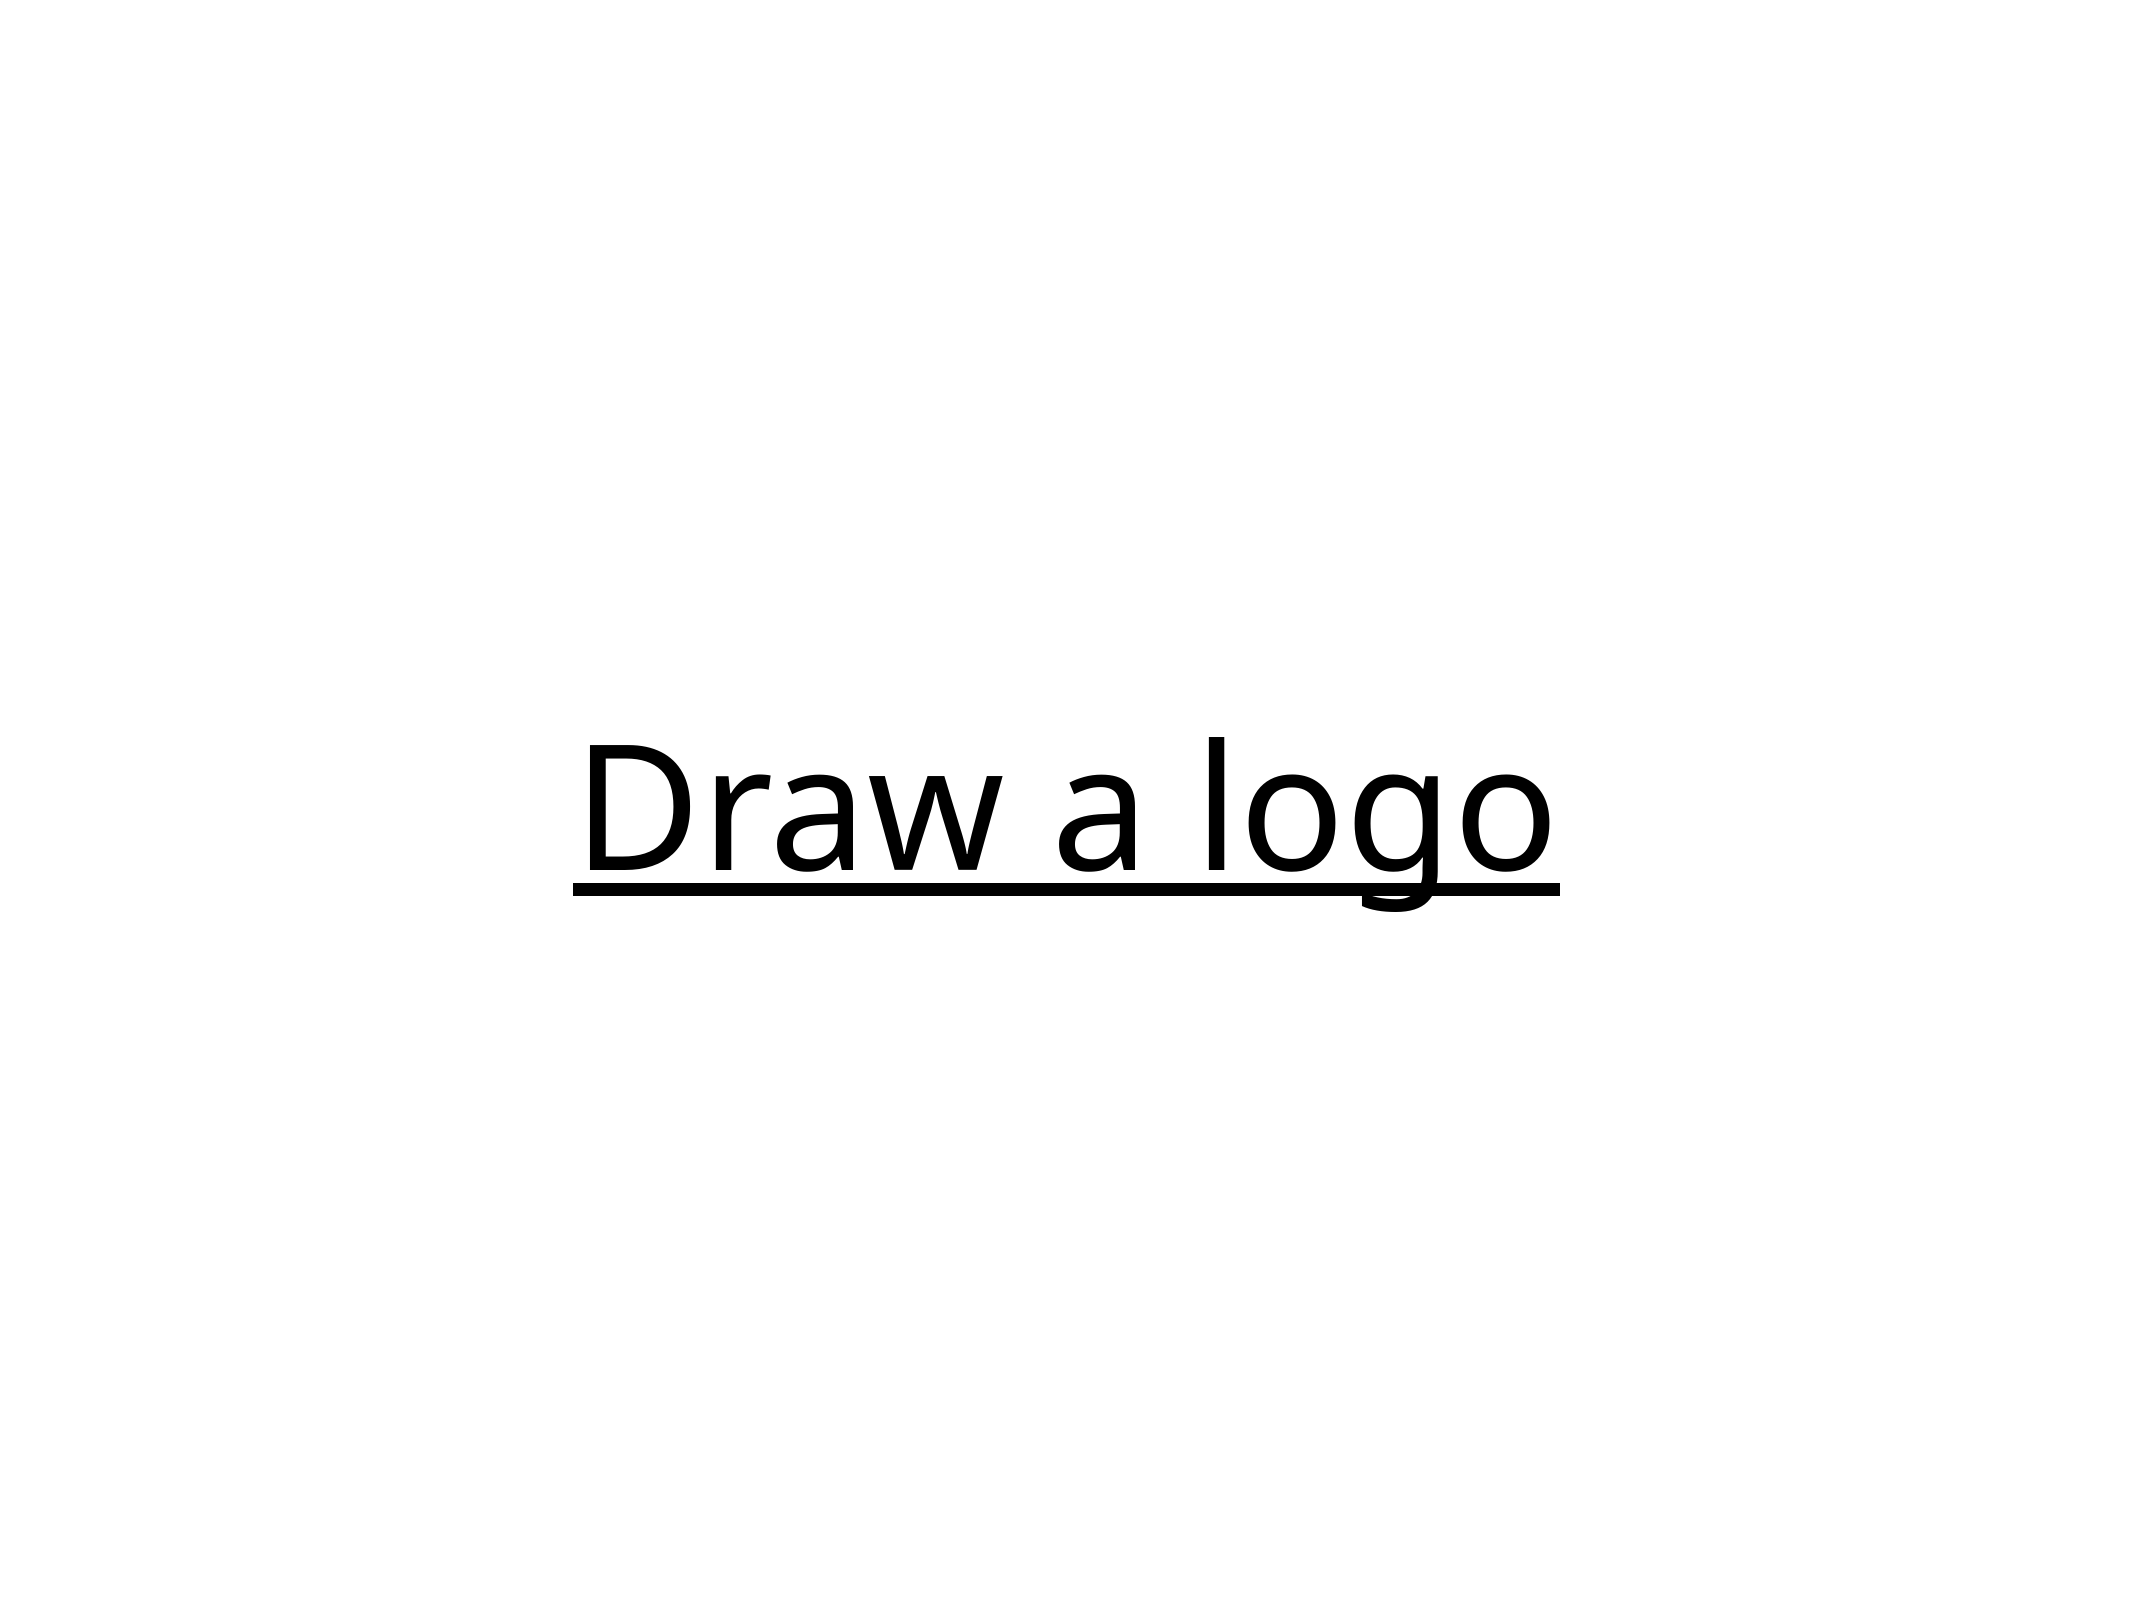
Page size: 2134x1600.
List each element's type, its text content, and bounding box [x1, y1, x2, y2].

title Draw a logo [208, 487, 1925, 1113]
